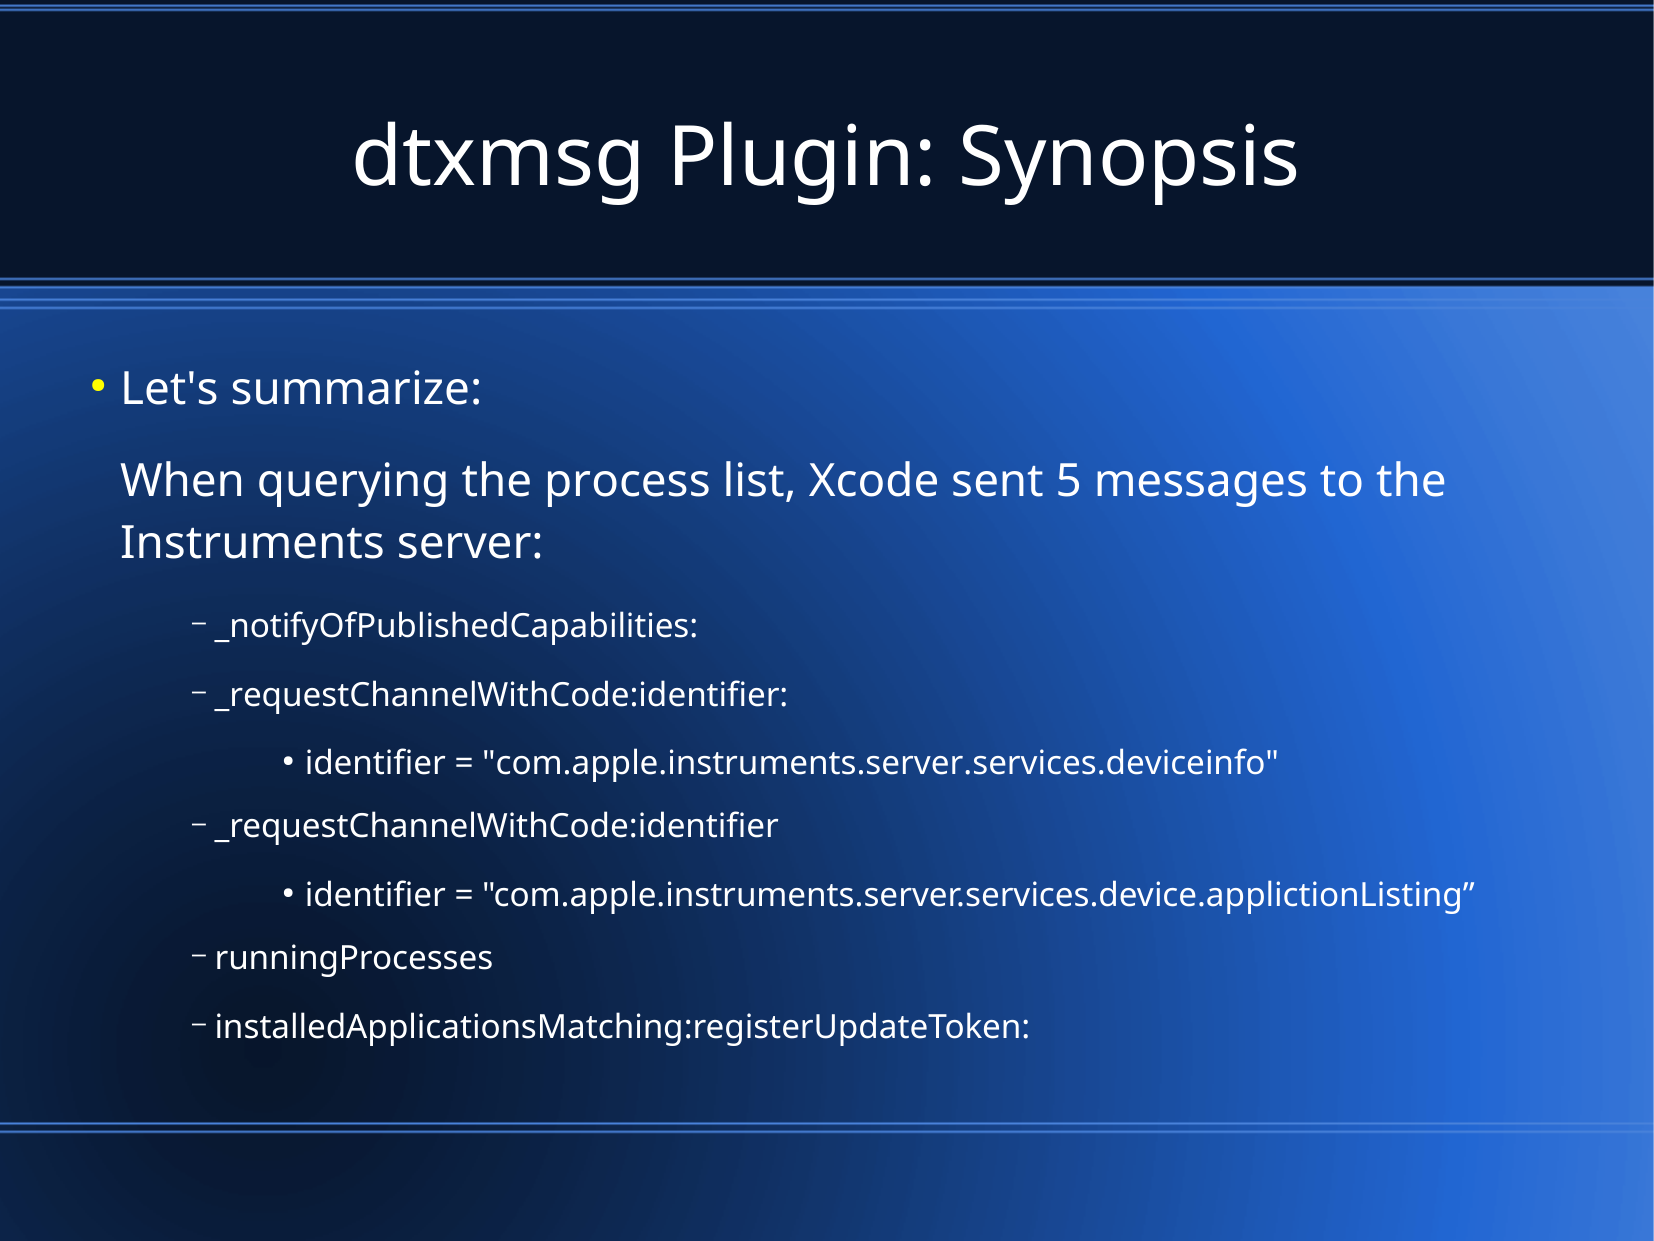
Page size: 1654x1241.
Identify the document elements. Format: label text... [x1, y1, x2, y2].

title dtxmsg Plugin: Synopsis [82, 49, 1571, 257]
picture [0, 0, 1654, 1241]
list Let's summarize: When querying the process list, Xcode sent 5 messages to the Instruments server: _notifyOfPublishedCapabilities: _requestChannelWithCode:identifier: identifier = "com.apple.instruments.server.services.deviceinfo" _requestChannelWithCode:identifier identifier = "com.apple.instruments.server.services.device.applictionListing” runningProcesses installedApplicationsMatching:registerUpdateToken: [82, 355, 1571, 990]
